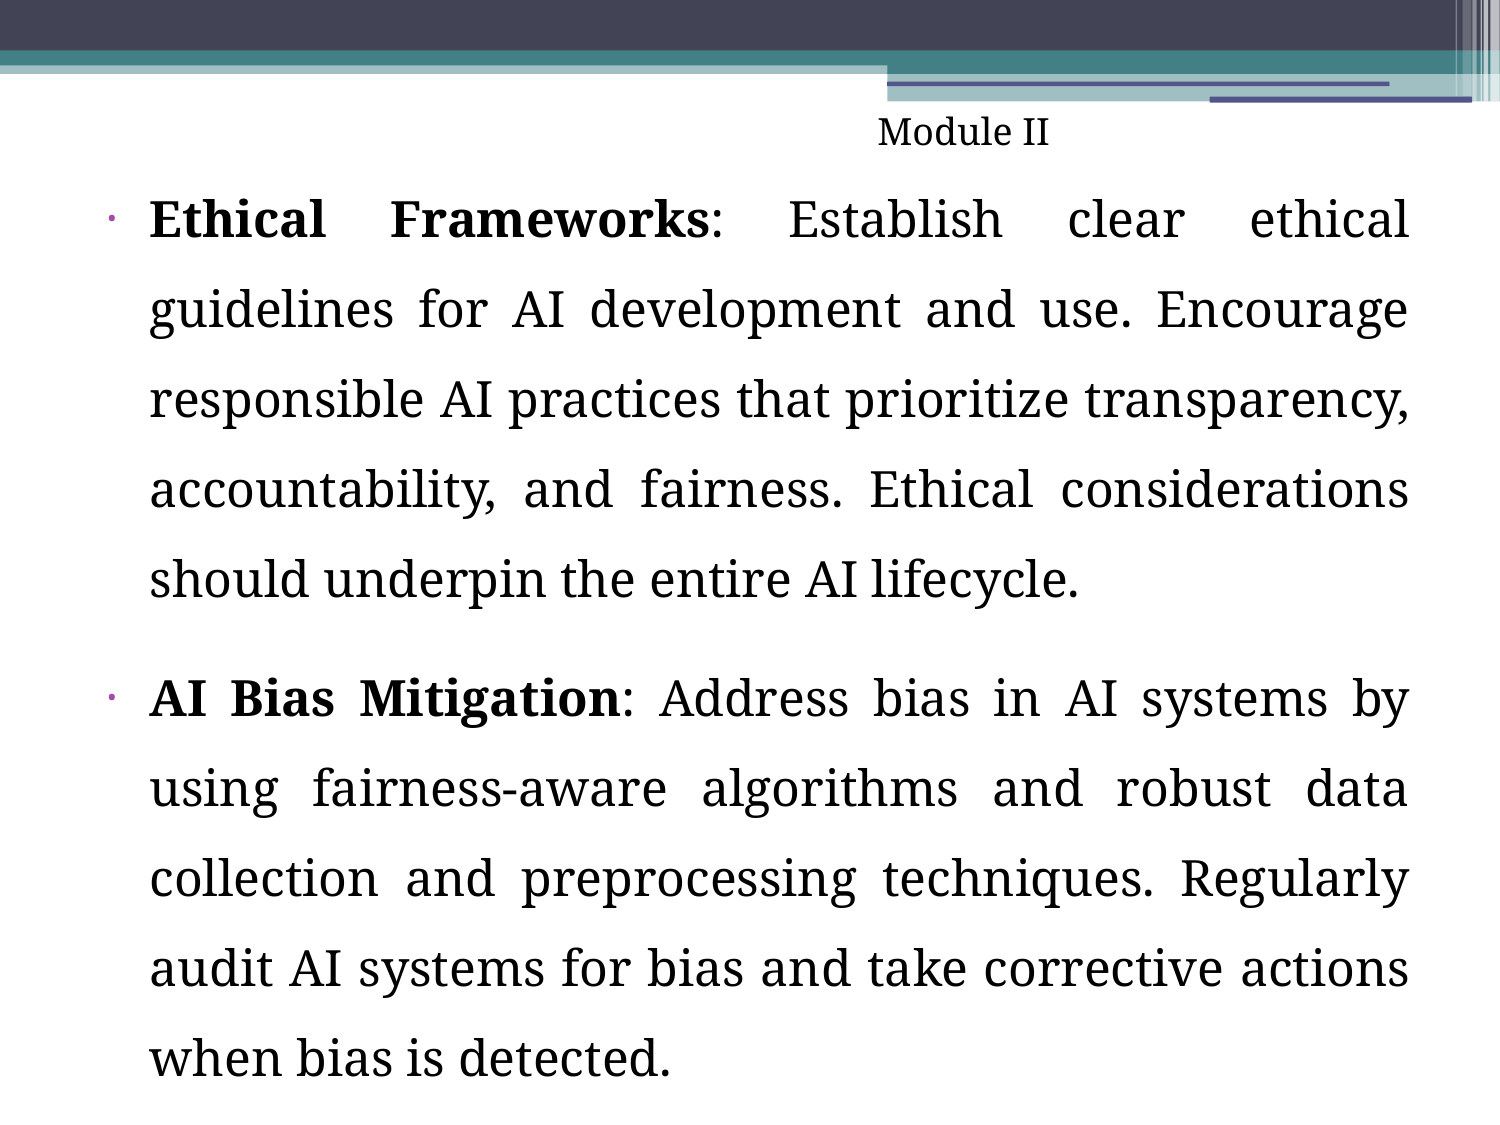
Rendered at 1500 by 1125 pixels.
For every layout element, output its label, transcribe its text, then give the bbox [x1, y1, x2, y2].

list Ethical Frameworks: Establish clear ethical guidelines for AI development and use. Encourage responsible AI practices that prioritize transparency, accountability, and fairness. Ethical considerations should underpin the entire AI lifecycle. AI Bias Mitigation: Address bias in AI systems by using fairness-aware algorithms and robust data collection and preprocessing techniques. Regularly audit AI systems for bias and take corrective actions when bias is detected. [75, 149, 1425, 1079]
footer Module II [862, 100, 1080, 176]
